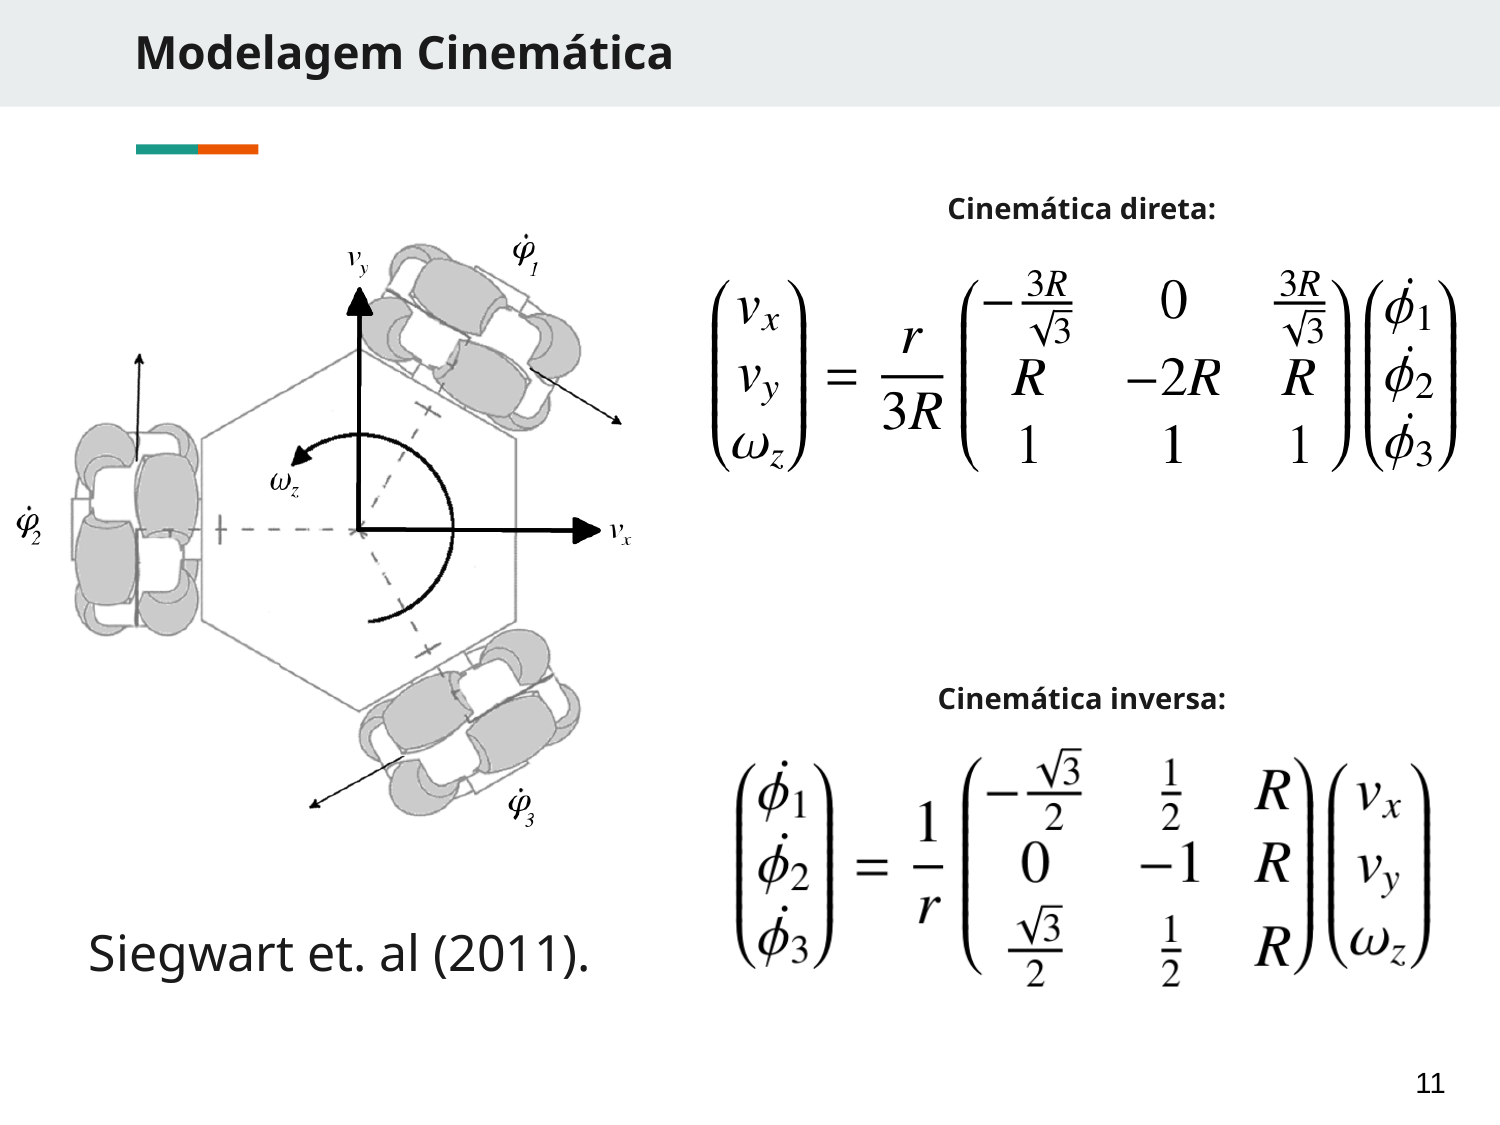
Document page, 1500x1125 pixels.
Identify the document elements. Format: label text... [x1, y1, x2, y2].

picture [0, 206, 1466, 849]
slide_number 11 [1400, 1038, 1491, 1125]
picture [723, 752, 1441, 1000]
title Modelagem Cinemática [119, 8, 1381, 126]
title Cinemática inversa: [723, 665, 1441, 752]
title Siegwart et. al (2011). [0, 906, 724, 1024]
title Cinemática direta: [698, 175, 1466, 293]
